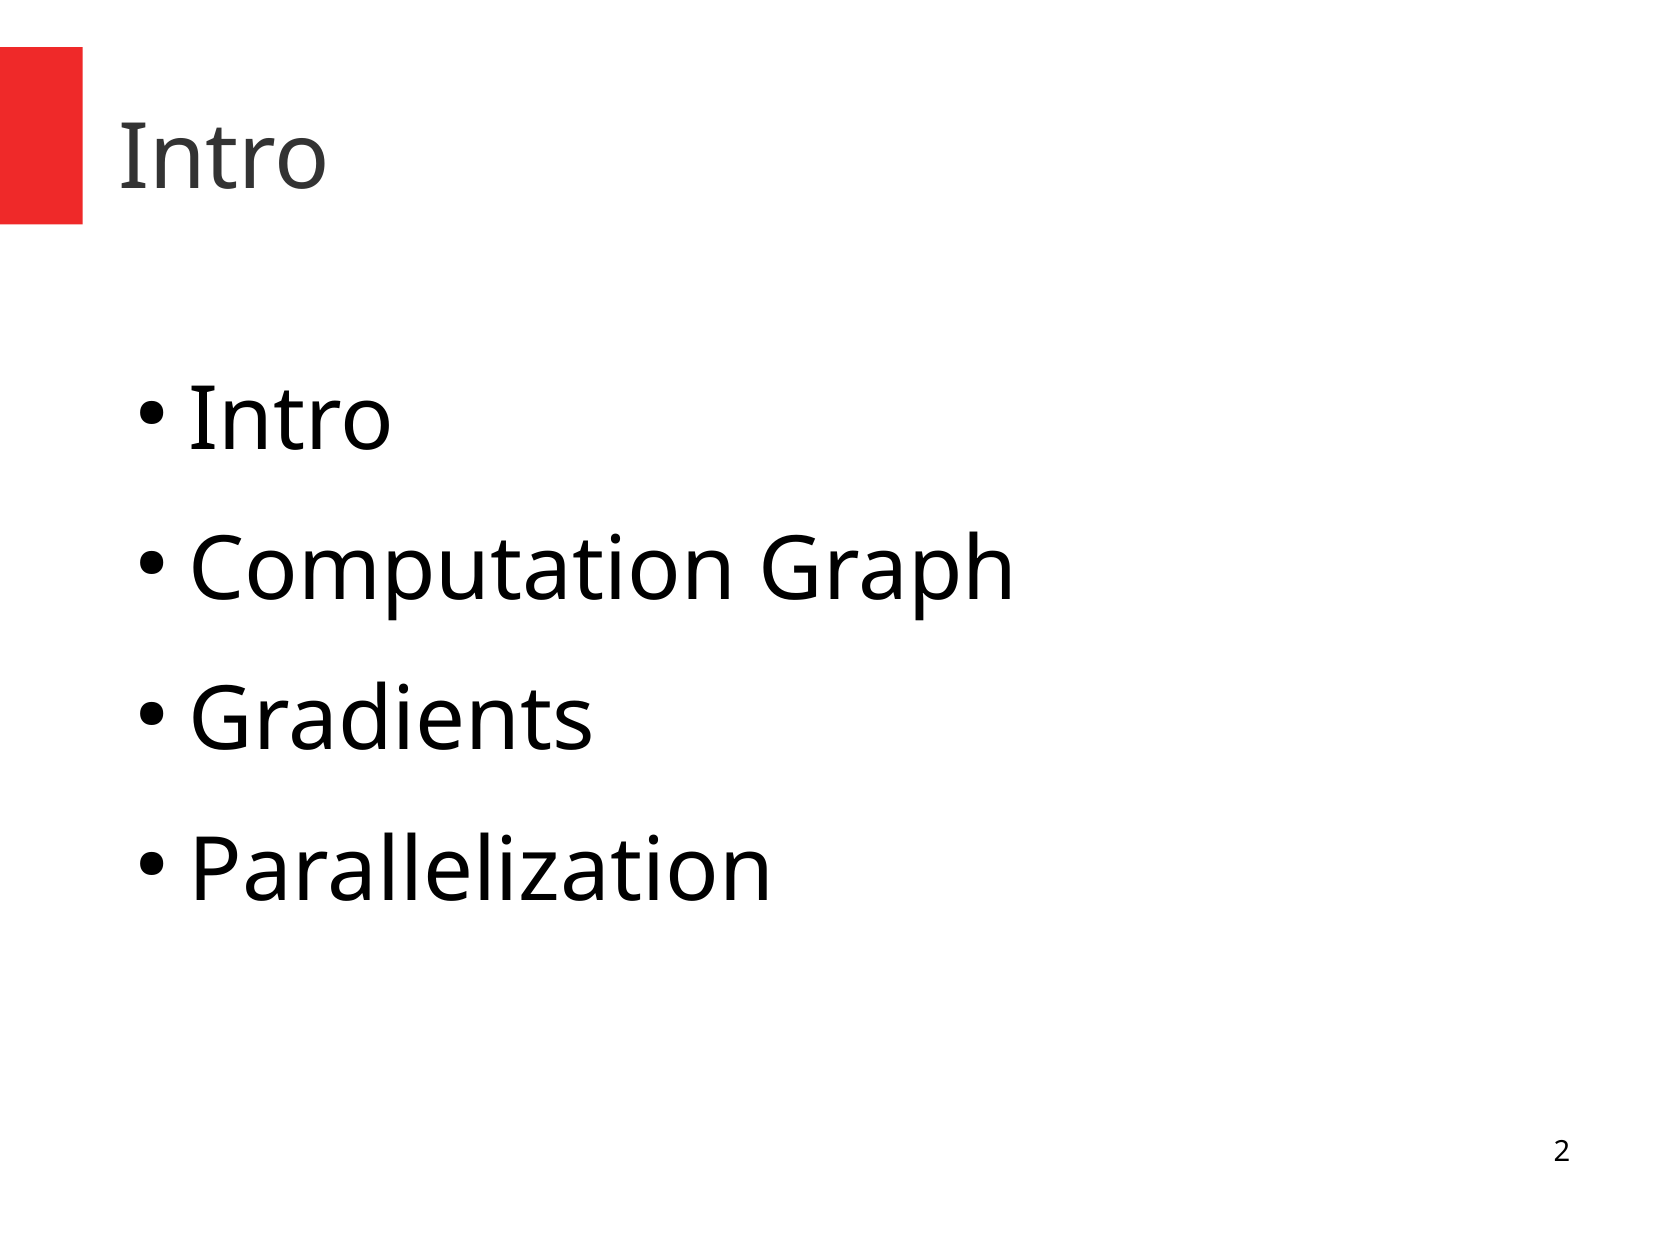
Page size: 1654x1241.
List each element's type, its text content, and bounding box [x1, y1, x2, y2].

list Intro Computation Graph Gradients Parallelization [118, 354, 1535, 1074]
title Intro [118, 90, 1571, 216]
